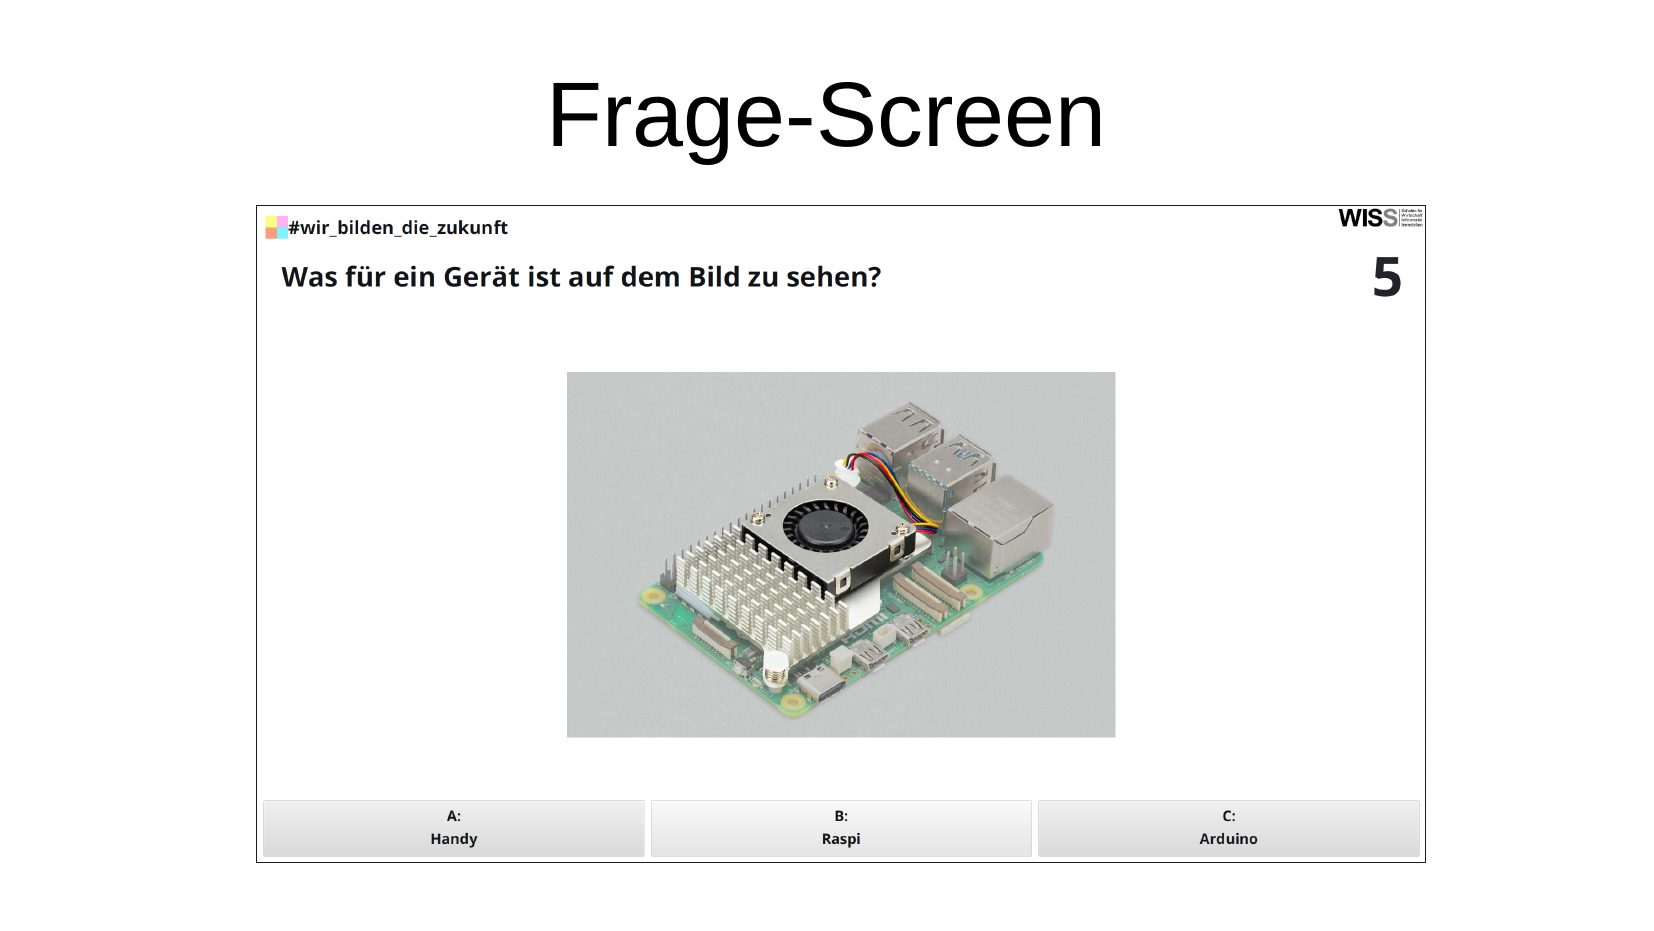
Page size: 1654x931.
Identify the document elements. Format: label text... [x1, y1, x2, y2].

title Frage-Screen [82, 37, 1571, 193]
picture [256, 205, 1426, 863]
